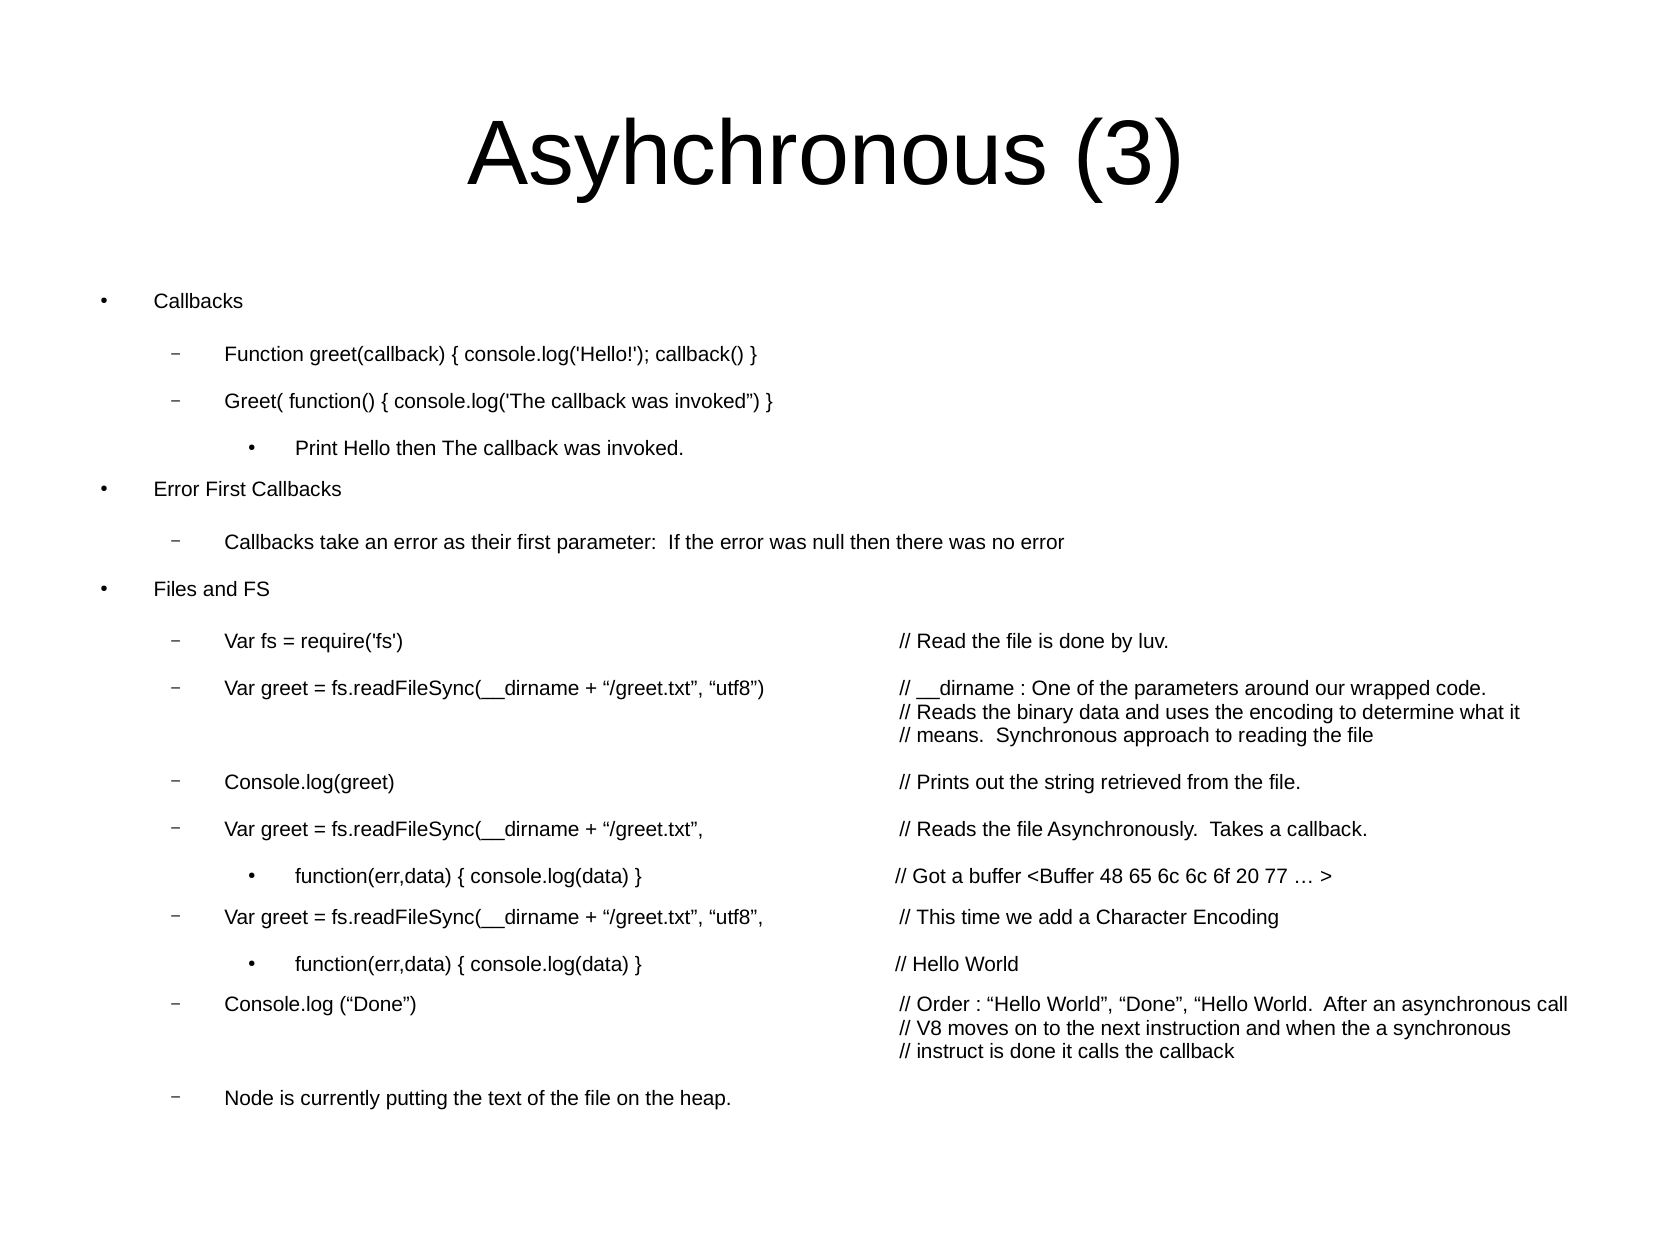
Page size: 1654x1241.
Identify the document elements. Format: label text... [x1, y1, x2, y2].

title Asyhchronous (3) [82, 49, 1571, 257]
list Callbacks Function greet(callback) { console.log('Hello!'); callback() } Greet( function() { console.log('The callback was invoked”) } Print Hello then The callback was invoked. Error First Callbacks Callbacks take an error as their first parameter: If the error was null then there was no error Files and FS Var fs = require('fs') // Read the file is done by luv. Var greet = fs.readFileSync(__dirname + “/greet.txt”, “utf8”) // __dirname : One of the parameters around our wrapped code. // Reads the binary data and uses the encoding to determine what it // means. Synchronous approach to reading the file Console.log(greet) // Prints out the string retrieved from the file. Var greet = fs.readFileSync(__dirname + “/greet.txt”, // Reads the file Asynchronously. Takes a callback. function(err,data) { console.log(data) } // Got a buffer <Buffer 48 65 6c 6c 6f 20 77 … > Var greet = fs.readFileSync(__dirname + “/greet.txt”, “utf8”, // This time we add a Character Encoding function(err,data) { console.log(data) } // Hello World Console.log (“Done”) // Order : “Hello World”, “Done”, “Hello World. After an asynchronous call // V8 moves on to the next instruction and when the a synchronous // instruct is done it calls the callback Node is currently putting the text of the file on the heap. [82, 290, 1571, 1216]
